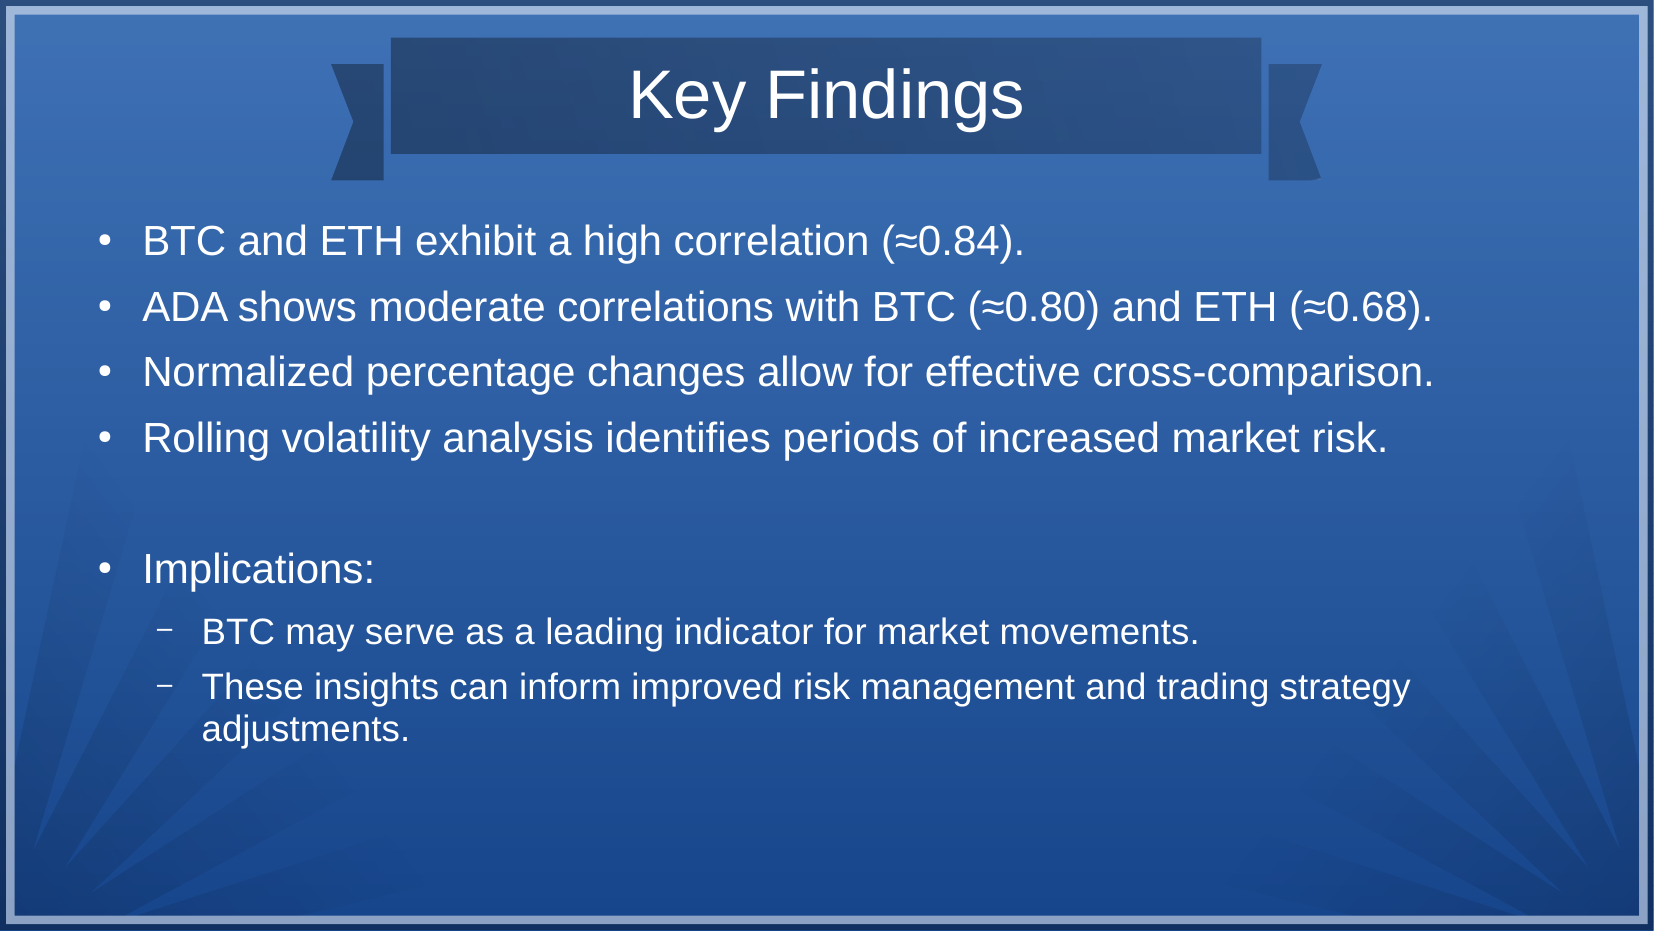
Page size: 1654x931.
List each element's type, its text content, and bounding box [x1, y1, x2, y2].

title Key Findings [389, 35, 1264, 154]
list BTC and ETH exhibit a high correlation (≈0.84). ADA shows moderate correlations with BTC (≈0.80) and ETH (≈0.68). Normalized percentage changes allow for effective cross-comparison. Rolling volatility analysis identifies periods of increased market risk. Implications: BTC may serve as a leading indicator for market movements. These insights can inform improved risk management and trading strategy adjustments. [82, 217, 1571, 758]
